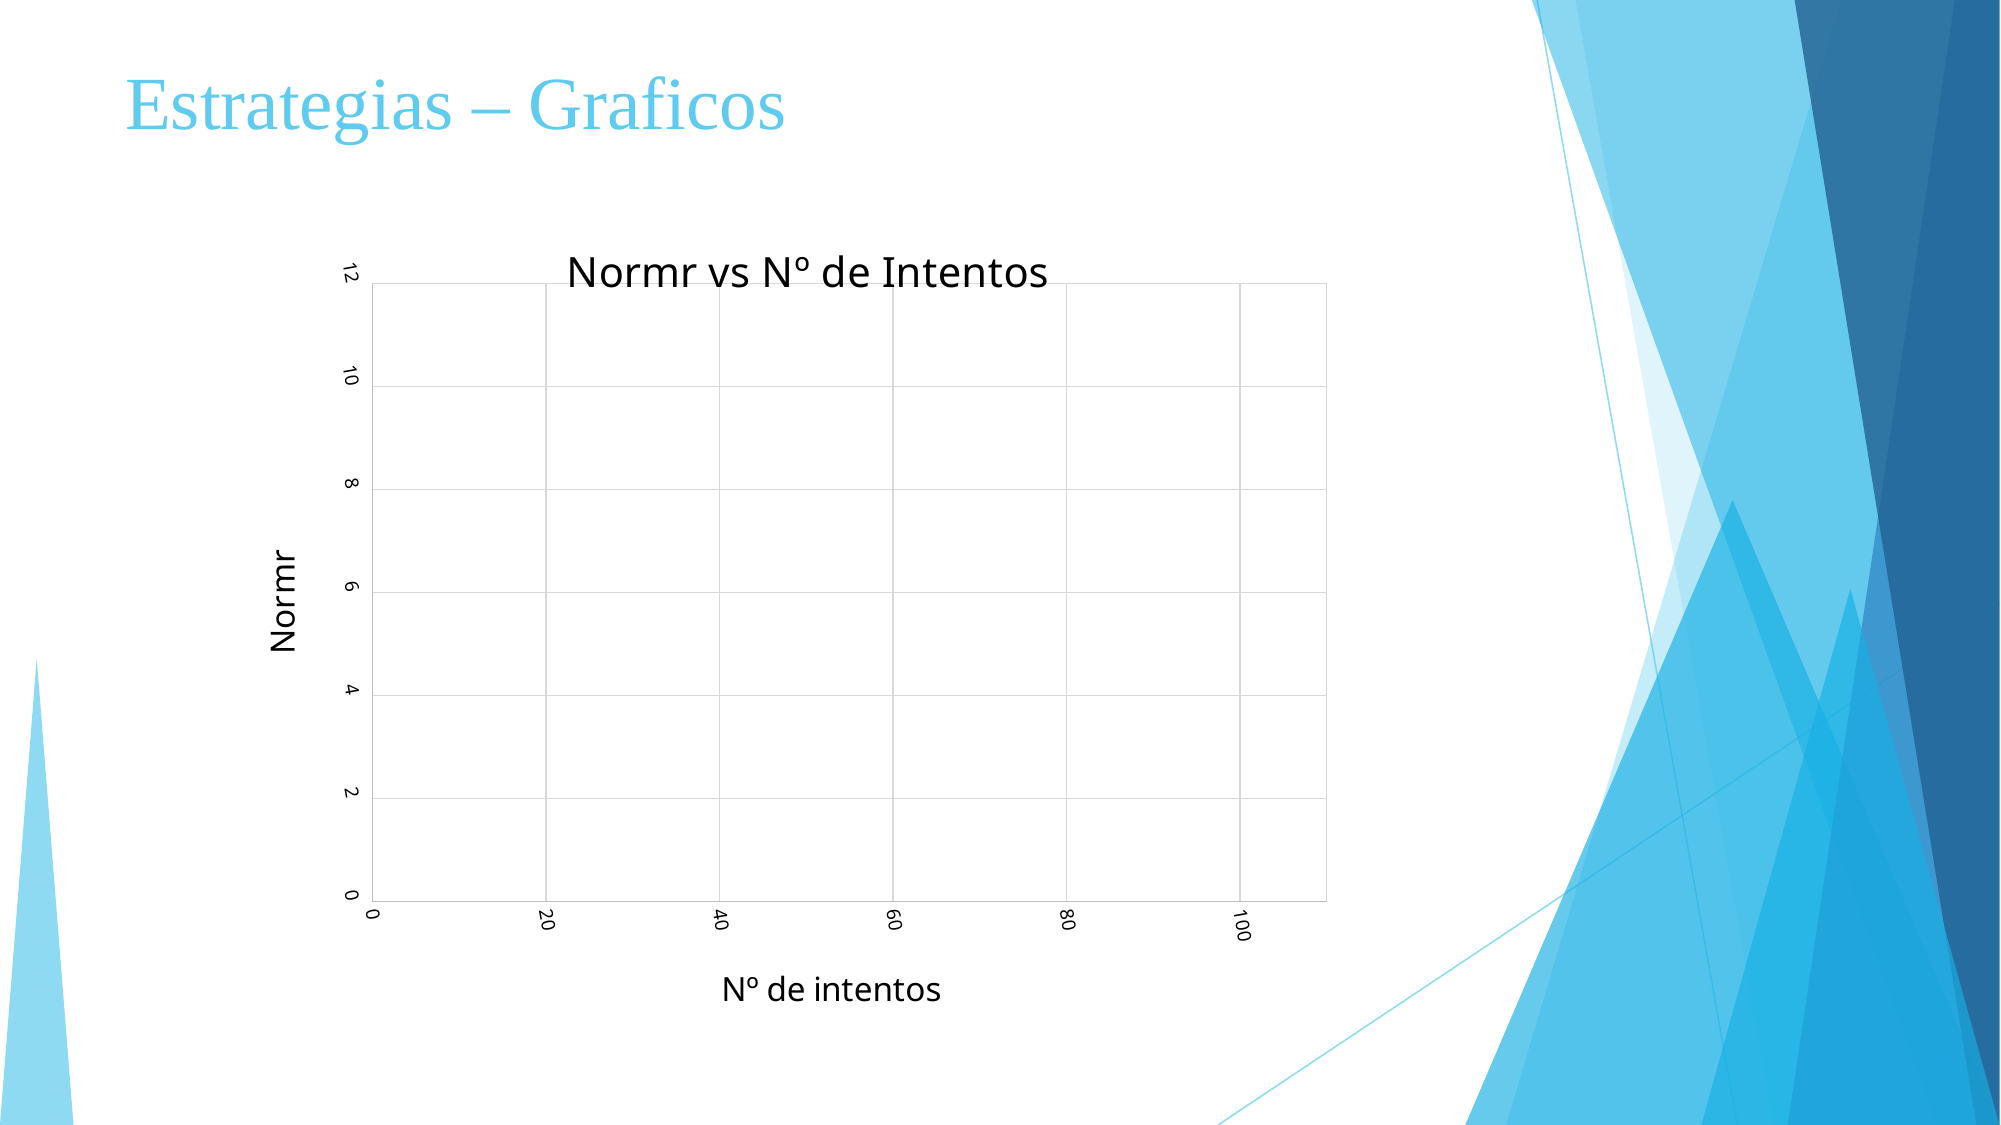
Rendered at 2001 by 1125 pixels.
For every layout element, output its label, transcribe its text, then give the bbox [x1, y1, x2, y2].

chart [247, 205, 1368, 1021]
title Estrategias – Graficos [110, 47, 1933, 285]
